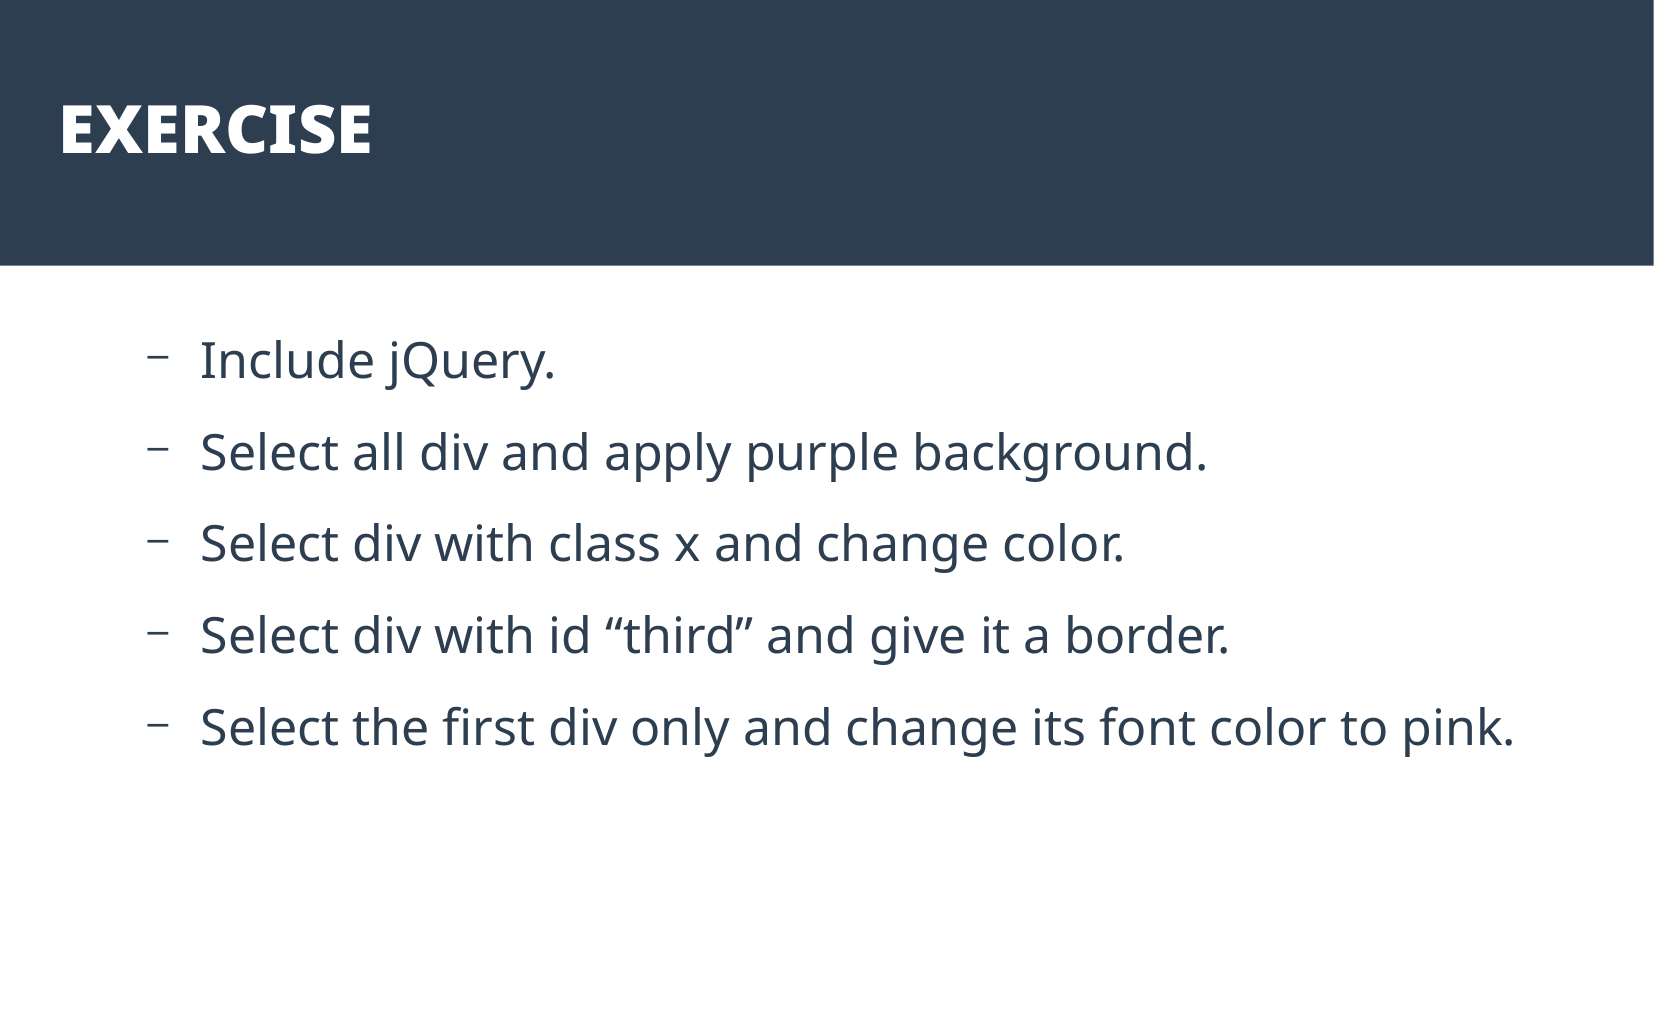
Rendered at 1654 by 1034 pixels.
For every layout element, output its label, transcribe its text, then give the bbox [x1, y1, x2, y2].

list Include jQuery. Select all div and apply purple background. Select div with class x and change color. Select div with id “third” and give it a border. Select the first div only and change its font color to pink. [58, 324, 1595, 1034]
title EXERCISE [58, 49, 1595, 207]
